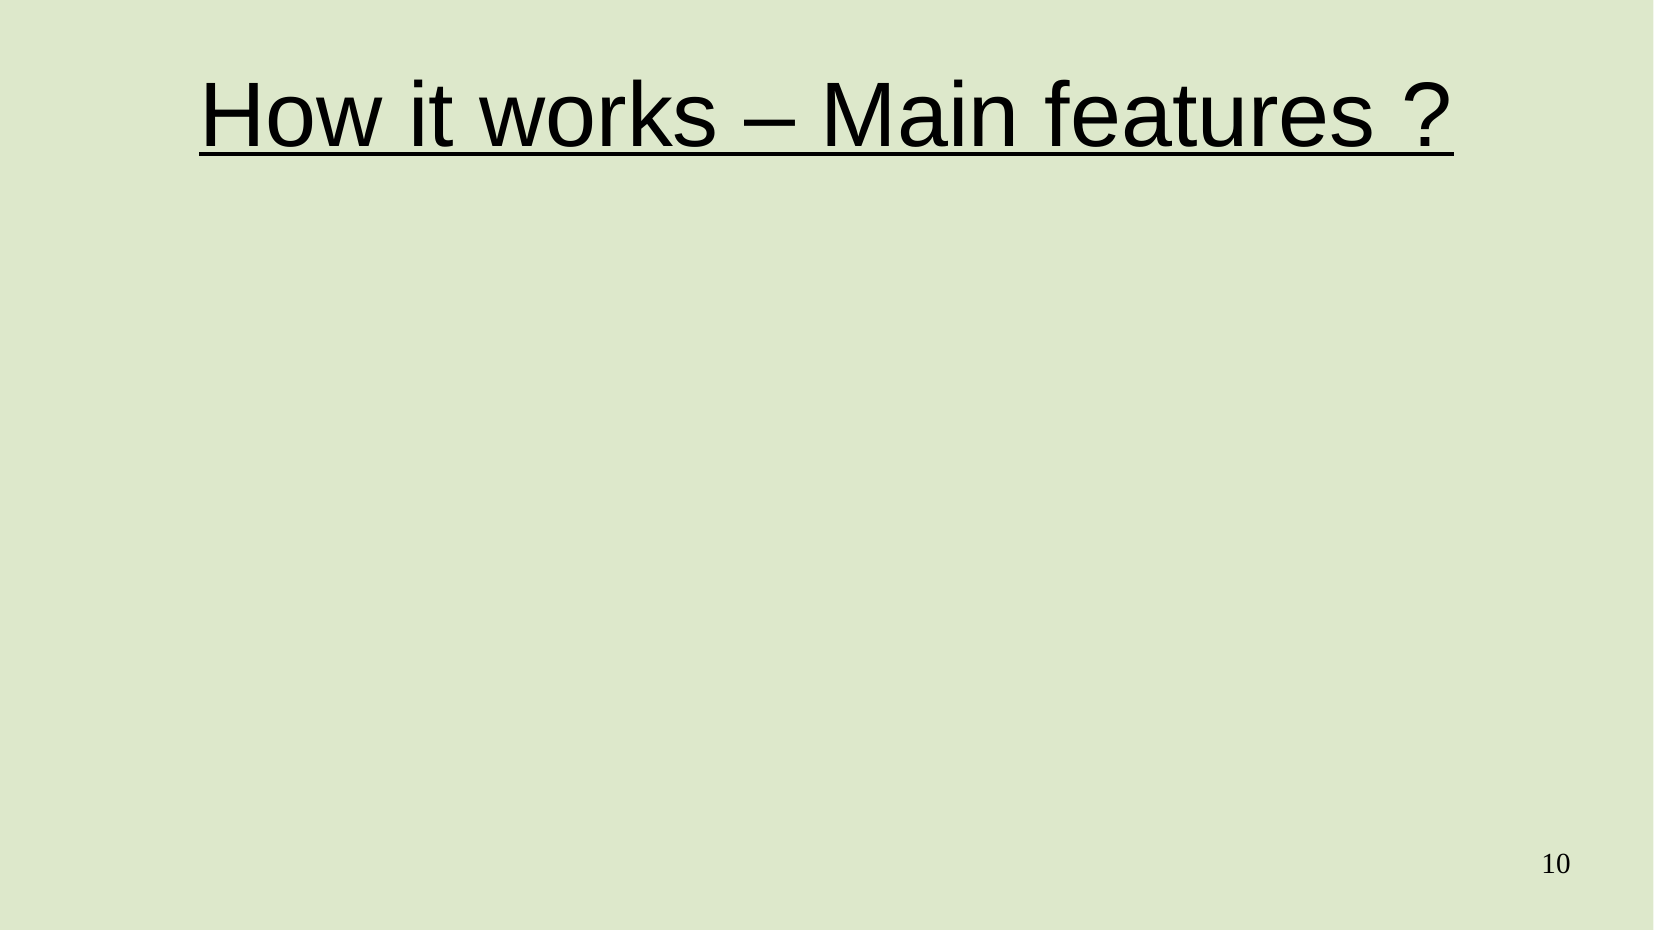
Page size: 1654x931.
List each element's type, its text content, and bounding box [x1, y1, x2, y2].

title How it works – Main features ? [82, 37, 1571, 193]
